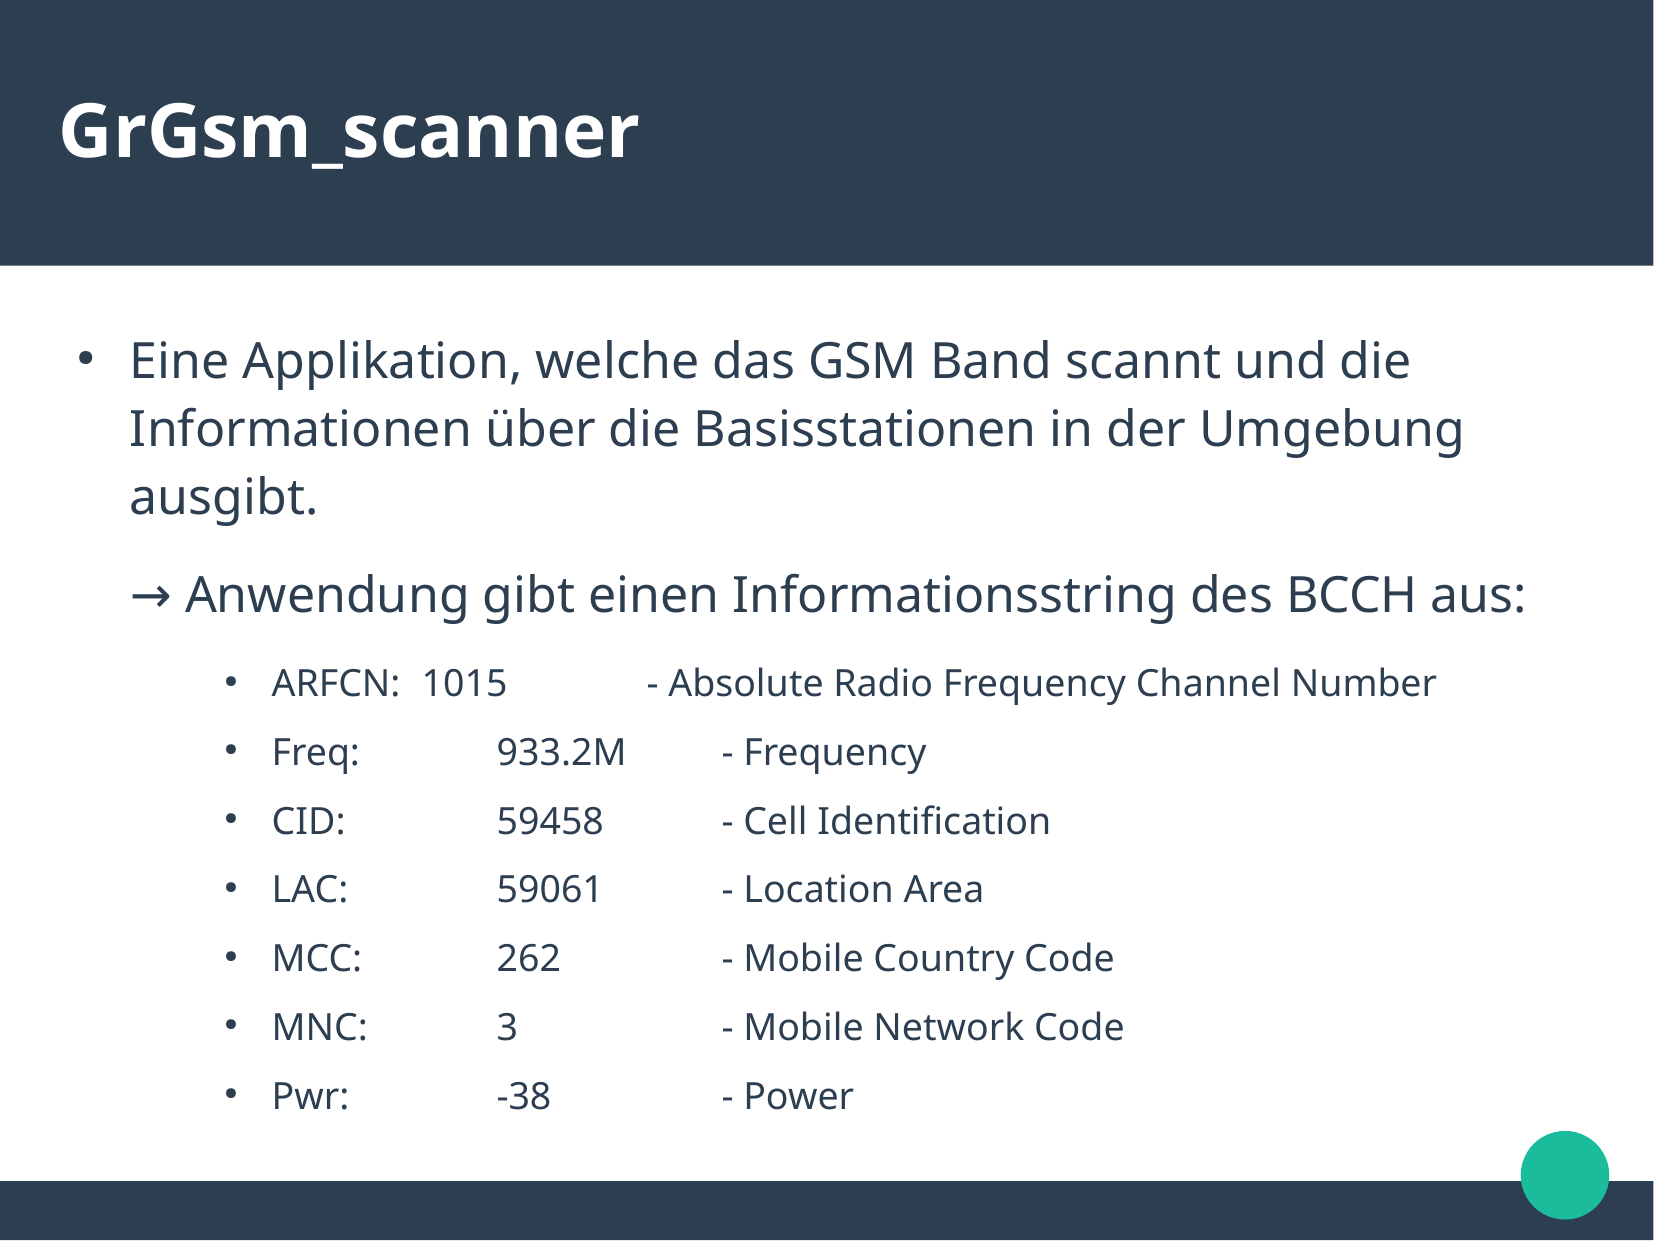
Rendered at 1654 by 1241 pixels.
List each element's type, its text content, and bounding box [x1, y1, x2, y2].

title GrGsm_scanner [59, 49, 1595, 207]
list Eine Applikation, welche das GSM Band scannt und die Informationen über die Basisstationen in der Umgebung ausgibt. → Anwendung gibt einen Informationsstring des BCCH aus: ARFCN: 1015 - Absolute Radio Frequency Channel Number Freq: 933.2M - Frequency CID: 59458 - Cell Identification LAC: 59061 - Location Area MCC: 262 - Mobile Country Code MNC: 3 - Mobile Network Code Pwr: -38 - Power [59, 324, 1595, 1152]
